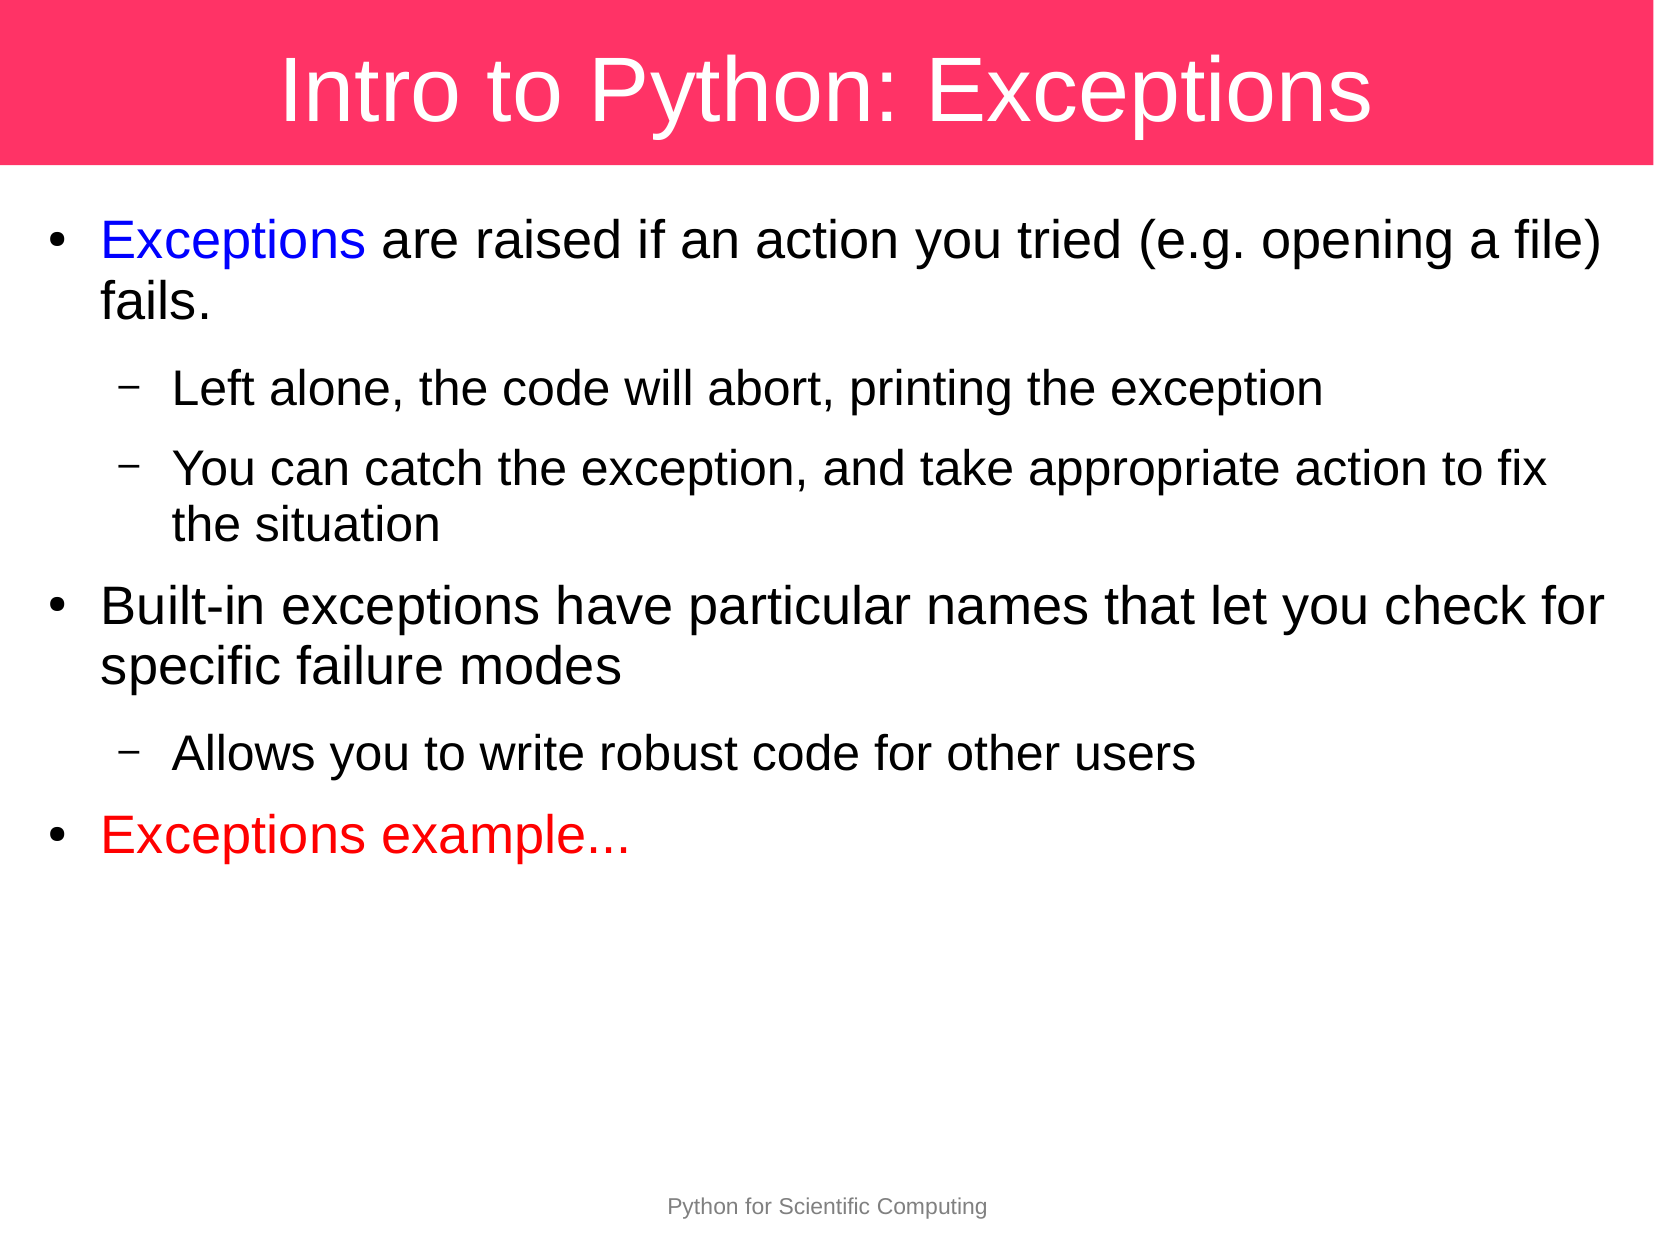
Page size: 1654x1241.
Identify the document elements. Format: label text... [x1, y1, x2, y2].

list Exceptions are raised if an action you tried (e.g. opening a file) fails. Left alone, the code will abort, printing the exception You can catch the exception, and take appropriate action to fix the situation Built-in exceptions have particular names that let you check for specific failure modes Allows you to write robust code for other users Exceptions example... [30, 210, 1621, 1171]
title Intro to Python: Exceptions [82, 31, 1571, 148]
